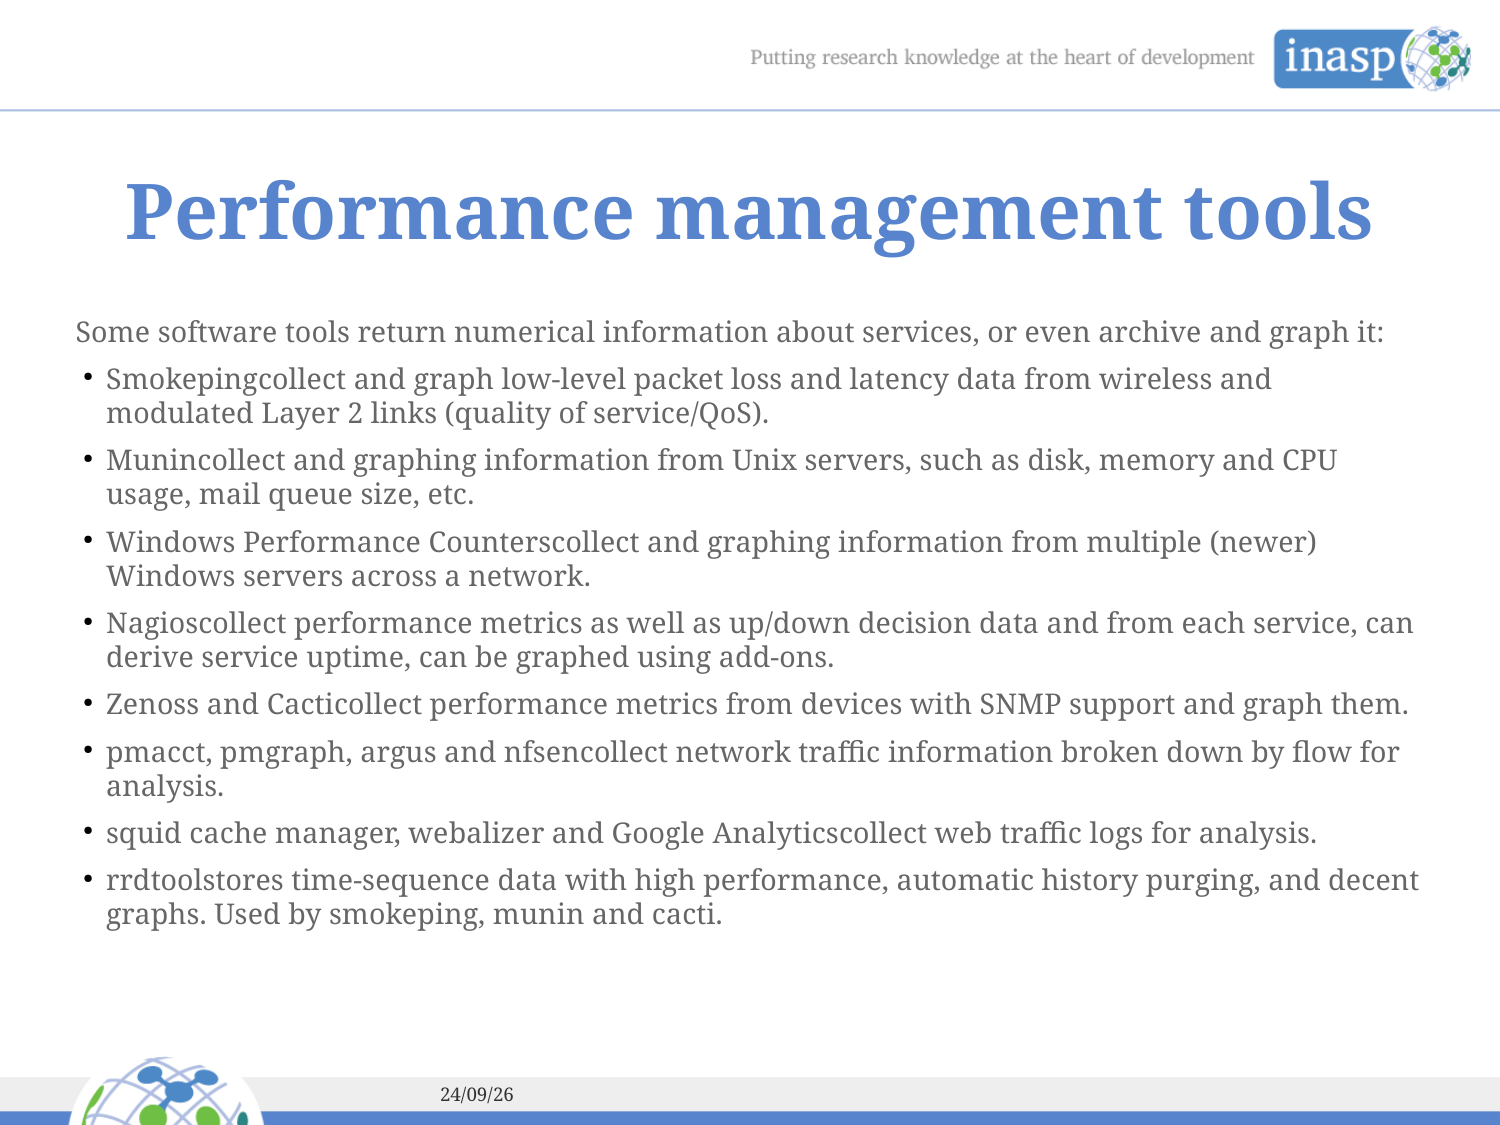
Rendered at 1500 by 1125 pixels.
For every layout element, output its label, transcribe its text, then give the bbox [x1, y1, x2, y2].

picture [0, 0, 1500, 1125]
title Performance management tools [75, 129, 1426, 313]
list Some software tools return numerical information about services, or even archive and graph it: Smokepingcollect and graph low-level packet loss and latency data from wireless and modulated Layer 2 links (quality of service/QoS). Munincollect and graphing information from Unix servers, such as disk, memory and CPU usage, mail queue size, etc. Windows Performance Counterscollect and graphing information from multiple (newer) Windows servers across a network. Nagioscollect performance metrics as well as up/down decision data and from each service, can derive service uptime, can be graphed using add-ons. Zenoss and Cacticollect performance metrics from devices with SNMP support and graph them. pmacct, pmgraph, argus and nfsencollect network traffic information broken down by flow for analysis. squid cache manager, webalizer and Google Analyticscollect web traffic logs for analysis. rrdtoolstores time-sequence data with high performance, automatic history purging, and decent graphs. Used by smokeping, munin and cacti. [75, 313, 1426, 967]
